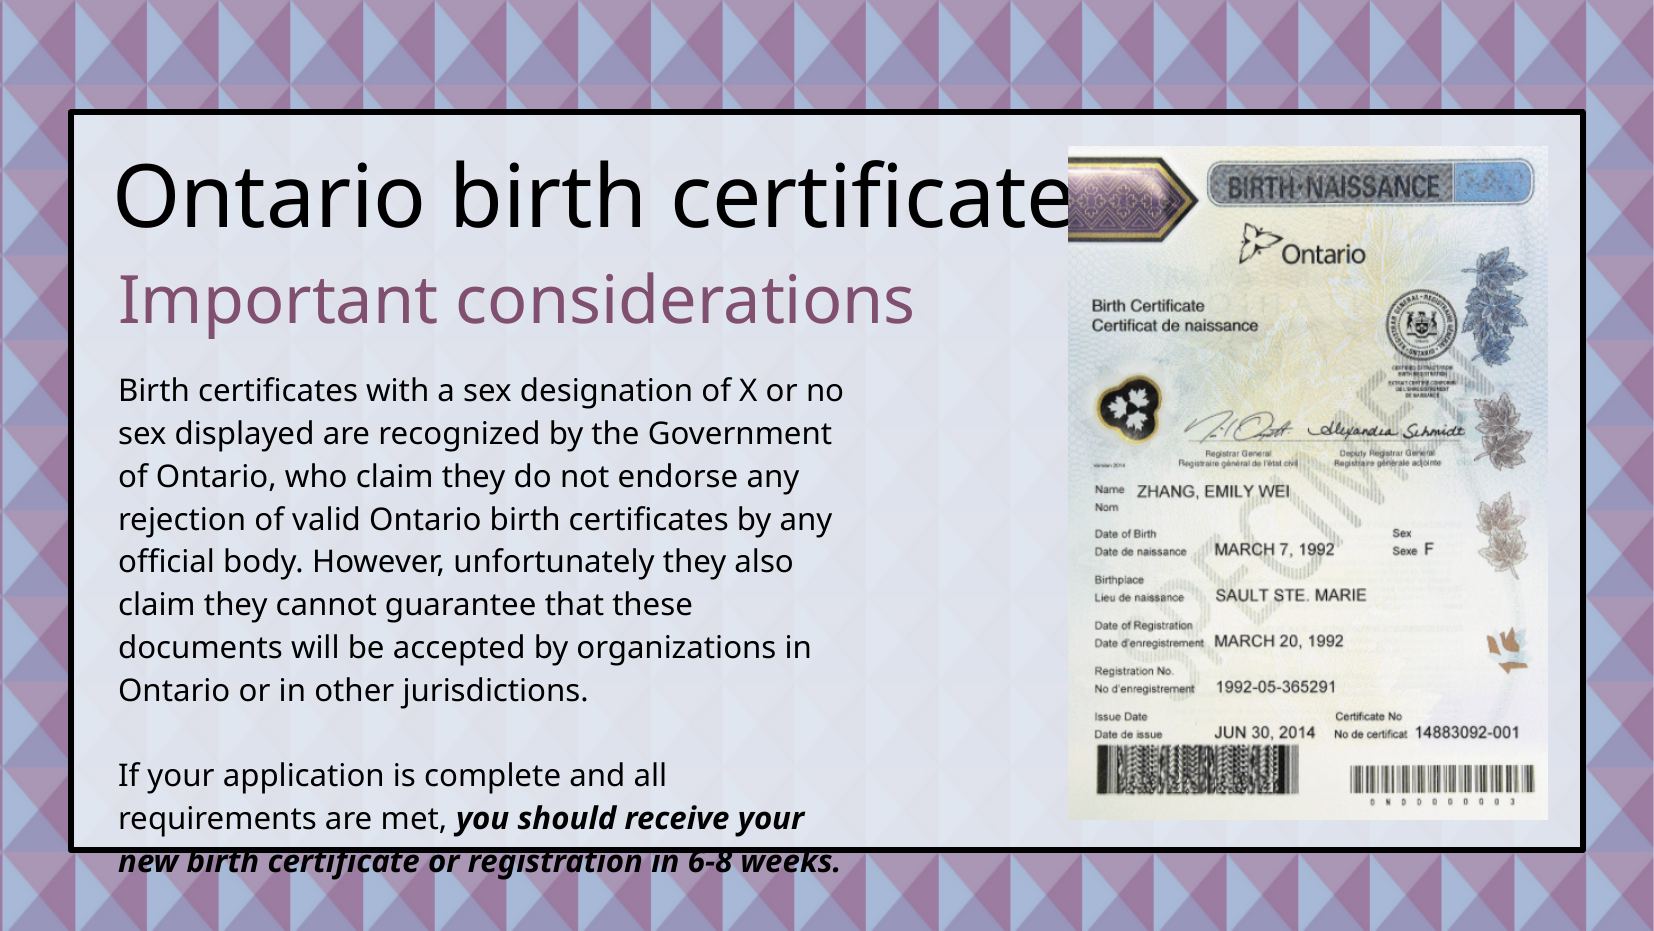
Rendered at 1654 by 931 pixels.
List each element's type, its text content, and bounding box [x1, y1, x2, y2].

title Important considerations [118, 251, 1068, 343]
title Ontario birth certificates [112, 141, 1223, 247]
text_box [70, 112, 1583, 851]
text_box Birth certificates with a sex designation of X or no sex displayed are recognized by the Government of Ontario, who claim they do not endorse any rejection of valid Ontario birth certificates by any official body. However, unfortunately they also claim they cannot guarantee that these documents will be accepted by organizations in Ontario or in other jurisdictions. If your application is complete and all requirements are met, you should receive your new birth certificate or registration in 6-8 weeks. [118, 368, 857, 759]
picture [0, 0, 1654, 931]
